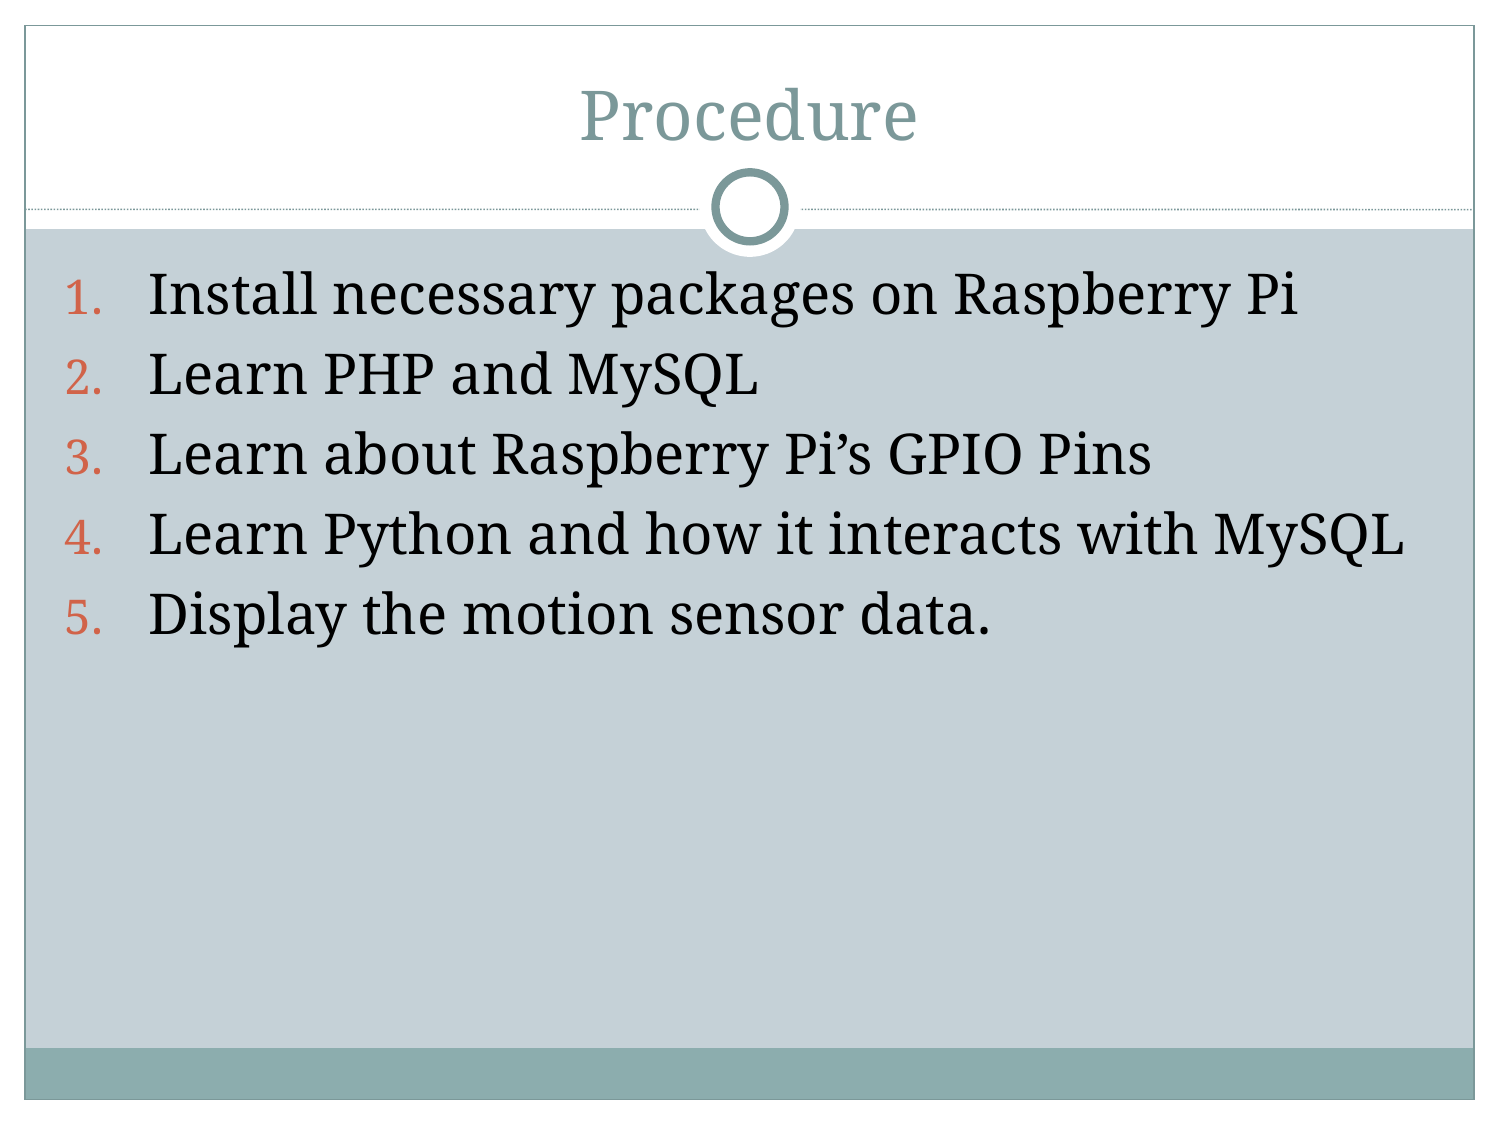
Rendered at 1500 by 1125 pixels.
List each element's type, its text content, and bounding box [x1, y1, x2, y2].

title Procedure [49, 37, 1450, 162]
list Install necessary packages on Raspberry Pi Learn PHP and MySQL Learn about Raspberry Pi’s GPIO Pins Learn Python and how it interacts with MySQL Display the motion sensor data. [49, 250, 1445, 1001]
